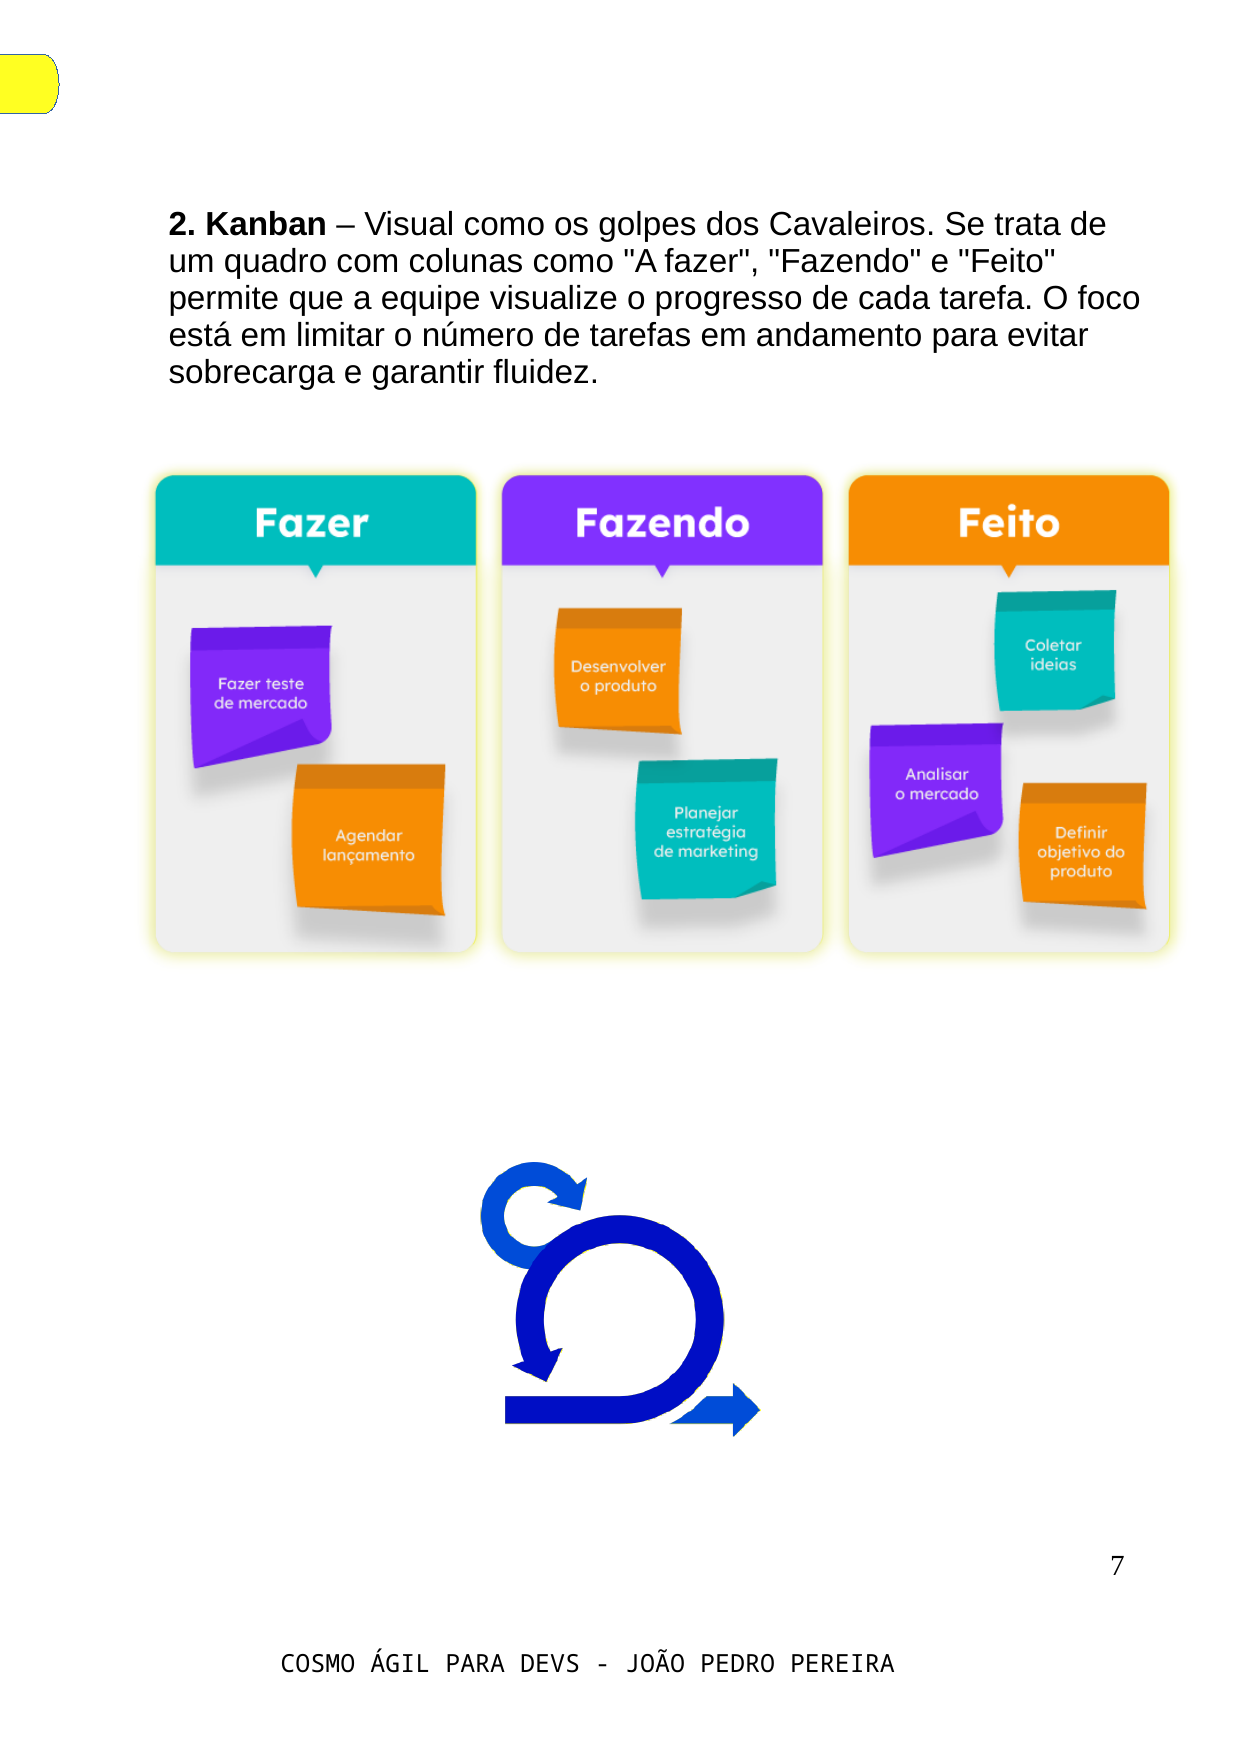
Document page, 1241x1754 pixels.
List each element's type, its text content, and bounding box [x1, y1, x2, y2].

picture [383, 1062, 857, 1536]
list 2. Kanban – Visual como os golpes dos Cavaleiros. Se trata de um quadro com colunas como "A fazer", "Fazendo" e "Feito" permite que a equipe visualize o progresso de cada tarefa. O foco está em limitar o número de tarefas em andamento para evitar sobrecarga e garantir fluidez. [88, 143, 1152, 413]
text_box COSMO ÁGIL PARA DEVS - JOÃO PEDRO PEREIRA [265, 1638, 1207, 1695]
picture [88, 413, 1237, 1034]
text_box [0, 54, 60, 114]
